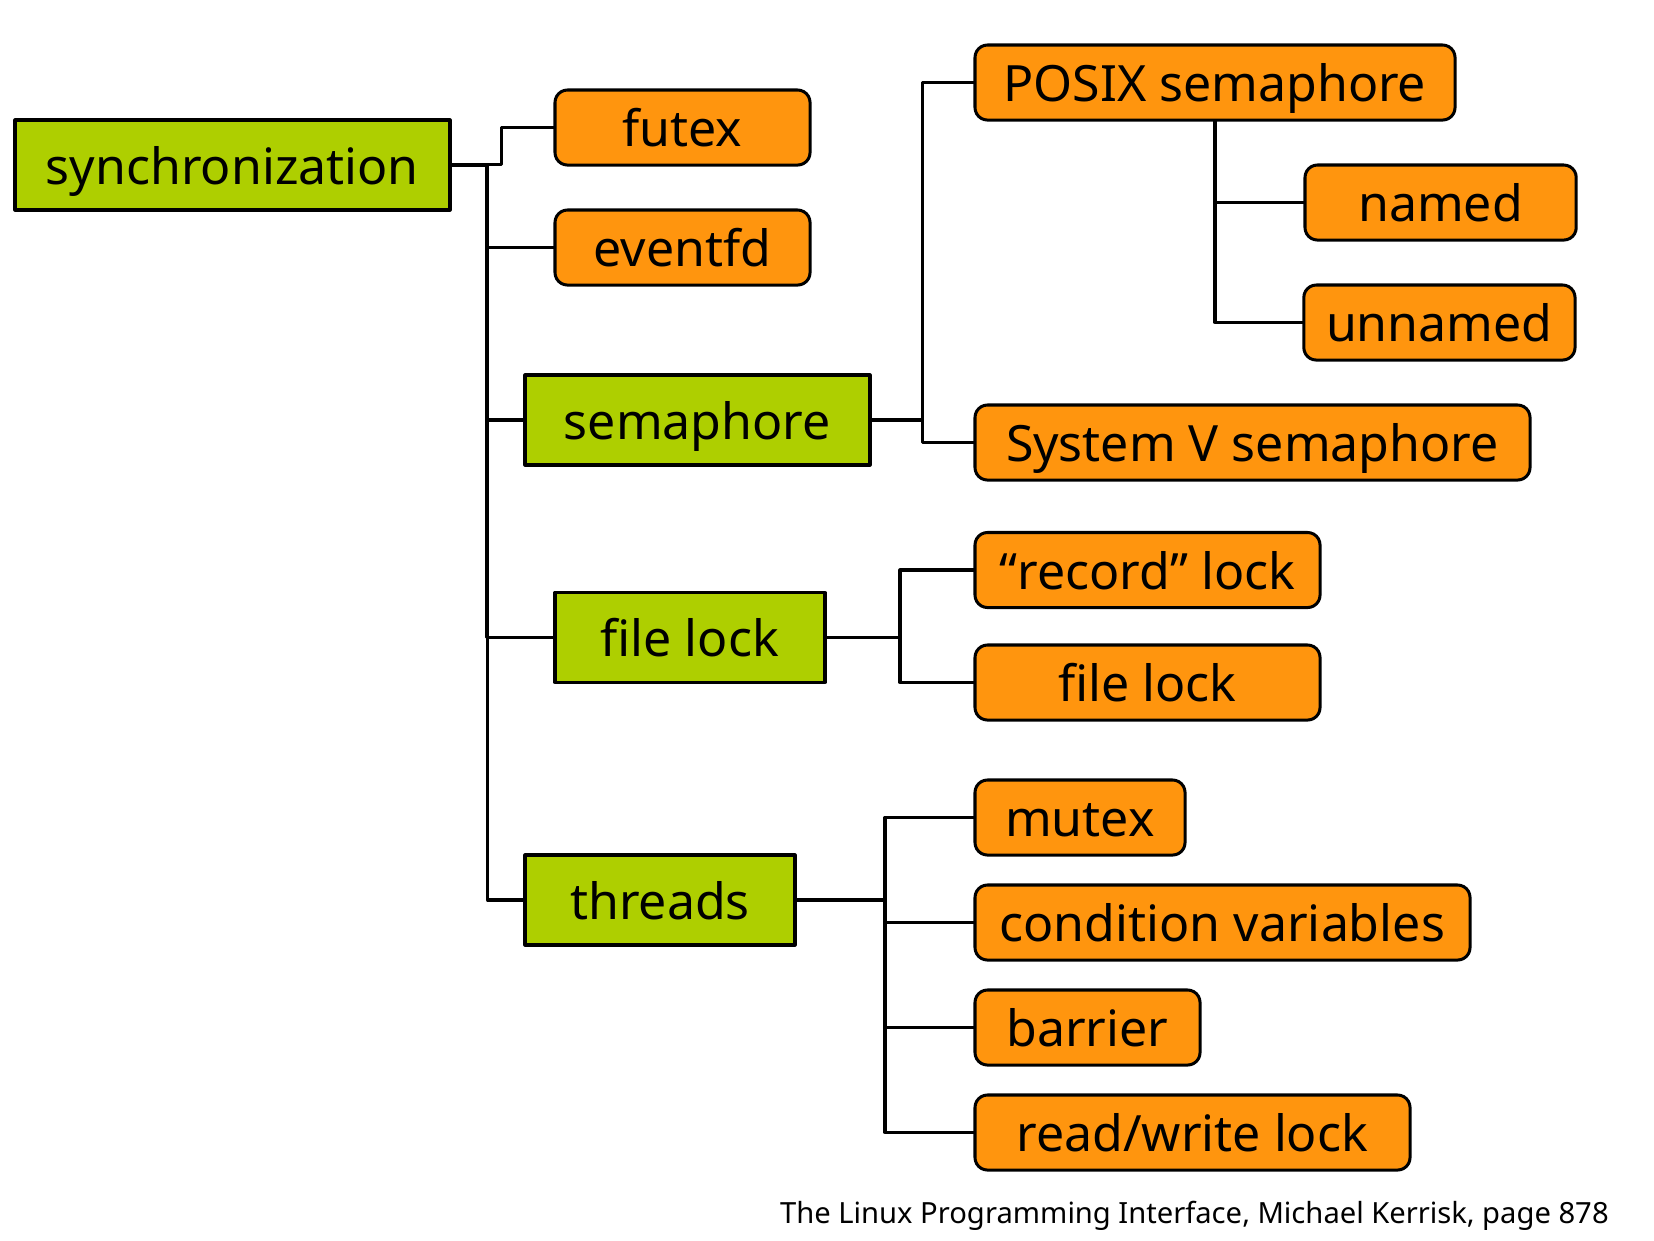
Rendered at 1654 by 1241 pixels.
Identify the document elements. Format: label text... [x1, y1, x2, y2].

text_box The Linux Programming Interface, Michael Kerrisk, page 878 [765, 1185, 1652, 1235]
text_box read/write lock [975, 1095, 1411, 1171]
text_box “record” lock [975, 532, 1321, 608]
text_box condition variables [975, 885, 1471, 961]
text_box unnamed [1303, 285, 1576, 361]
text_box System V semaphore [975, 405, 1531, 481]
text_box futex [555, 90, 811, 166]
text_box named [1305, 165, 1577, 241]
text_box eventfd [555, 210, 811, 286]
text_box threads [525, 855, 796, 946]
text_box file lock [975, 645, 1321, 721]
text_box mutex [975, 780, 1186, 856]
text_box POSIX semaphore [975, 45, 1456, 121]
text_box semaphore [525, 375, 871, 466]
text_box barrier [975, 990, 1201, 1066]
text_box synchronization [15, 120, 451, 211]
text_box file lock [555, 592, 826, 683]
